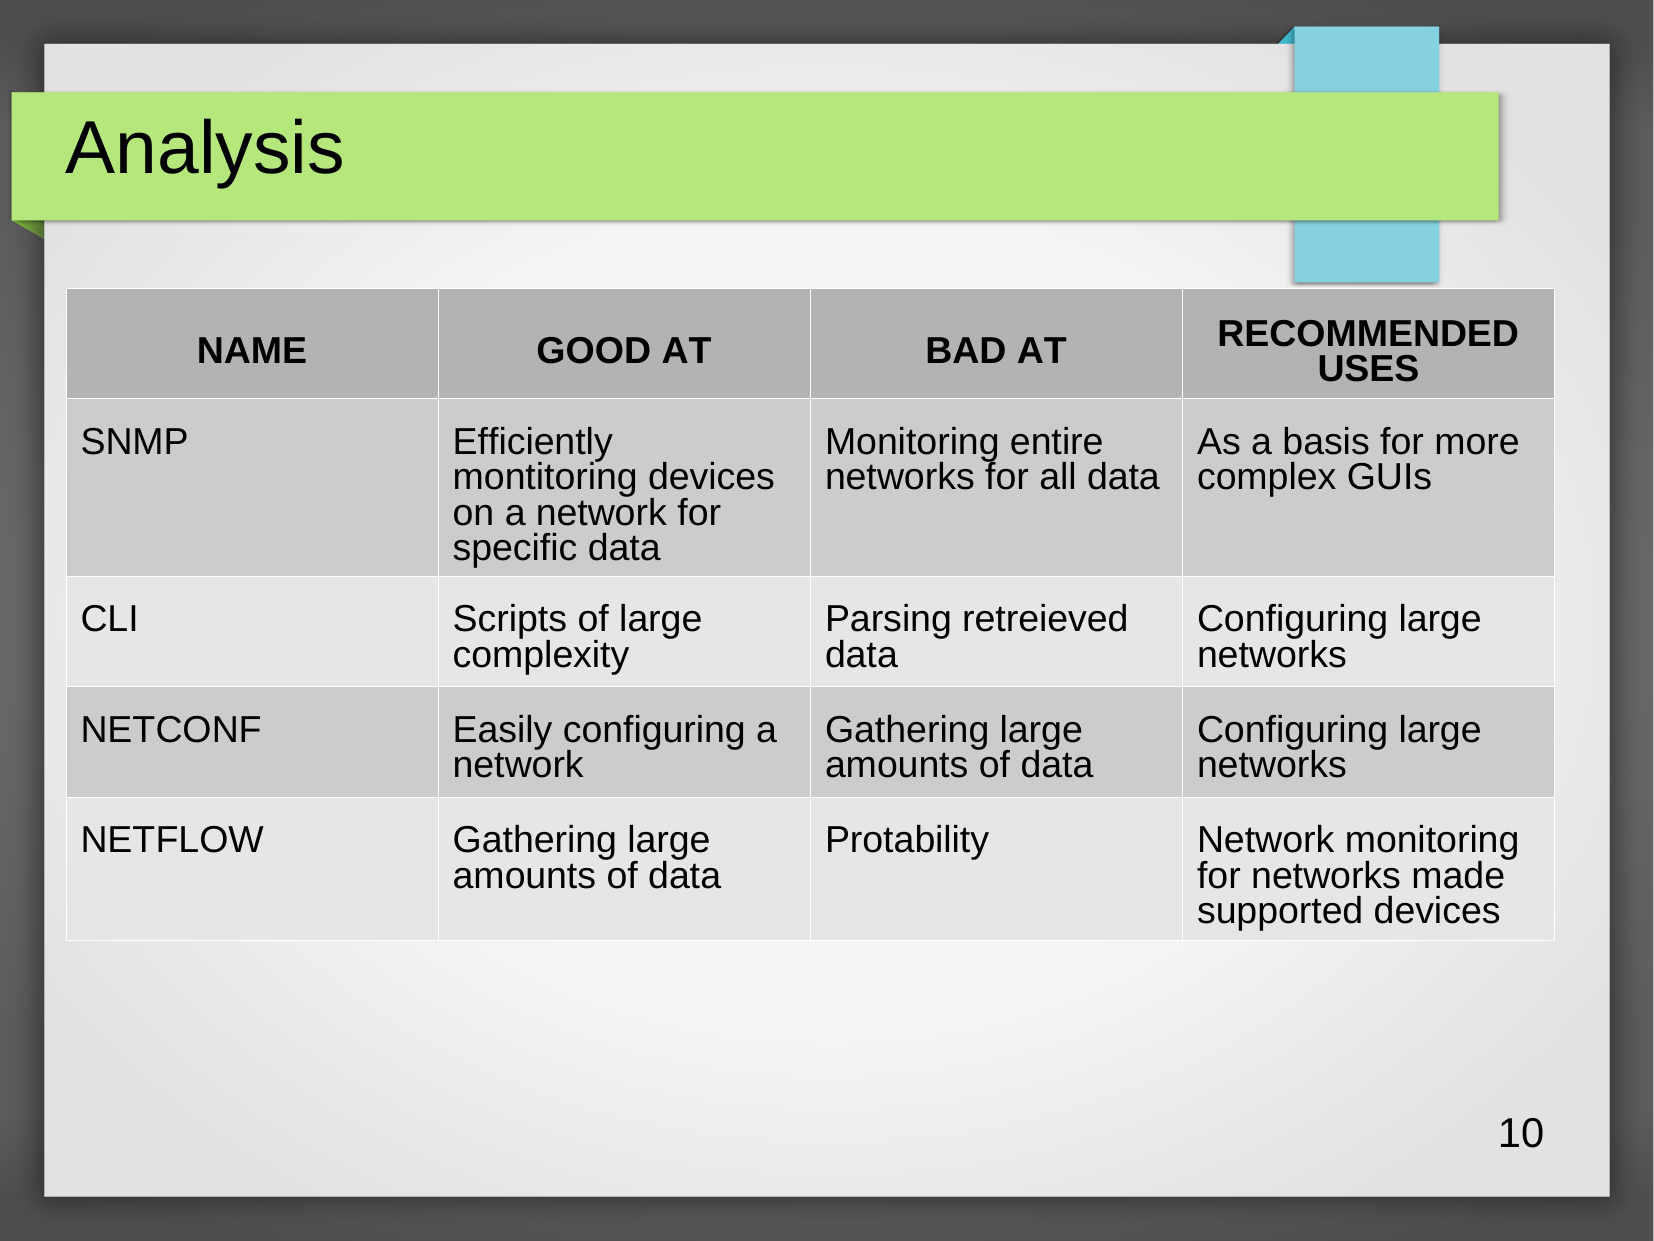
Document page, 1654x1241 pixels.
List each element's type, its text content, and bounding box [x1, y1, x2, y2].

table_cell Scripts of large complexity [439, 577, 810, 686]
table_cell Protability [811, 798, 1182, 940]
table_cell Configuring large networks [1183, 577, 1554, 686]
table_cell Configuring large networks [1183, 687, 1554, 797]
table_cell NETCONF [67, 687, 438, 797]
table_cell Parsing retreieved data [811, 577, 1182, 686]
picture [0, 0, 1654, 1241]
table_cell NETFLOW [67, 798, 438, 940]
table_cell CLI [67, 577, 438, 686]
table_cell Gathering large amounts of data [439, 798, 810, 940]
title Analysis [65, 86, 1247, 206]
table_header GOOD AT [439, 289, 810, 398]
table_cell As a basis for more complex GUIs [1183, 399, 1554, 576]
text_box 10 [1483, 1102, 1589, 1165]
table_cell Network monitoring for networks made supported devices [1183, 798, 1554, 940]
table_cell Monitoring entire networks for all data [811, 399, 1182, 576]
table_cell Gathering large amounts of data [811, 687, 1182, 797]
table_header NAME [67, 289, 438, 398]
table_cell Easily configuring a network [439, 687, 810, 797]
table_header RECOMMENDED USES [1183, 289, 1554, 398]
table_cell SNMP [67, 399, 438, 576]
table_cell Efficiently montitoring devices on a network for specific data [439, 399, 810, 576]
table_header BAD AT [811, 289, 1182, 398]
